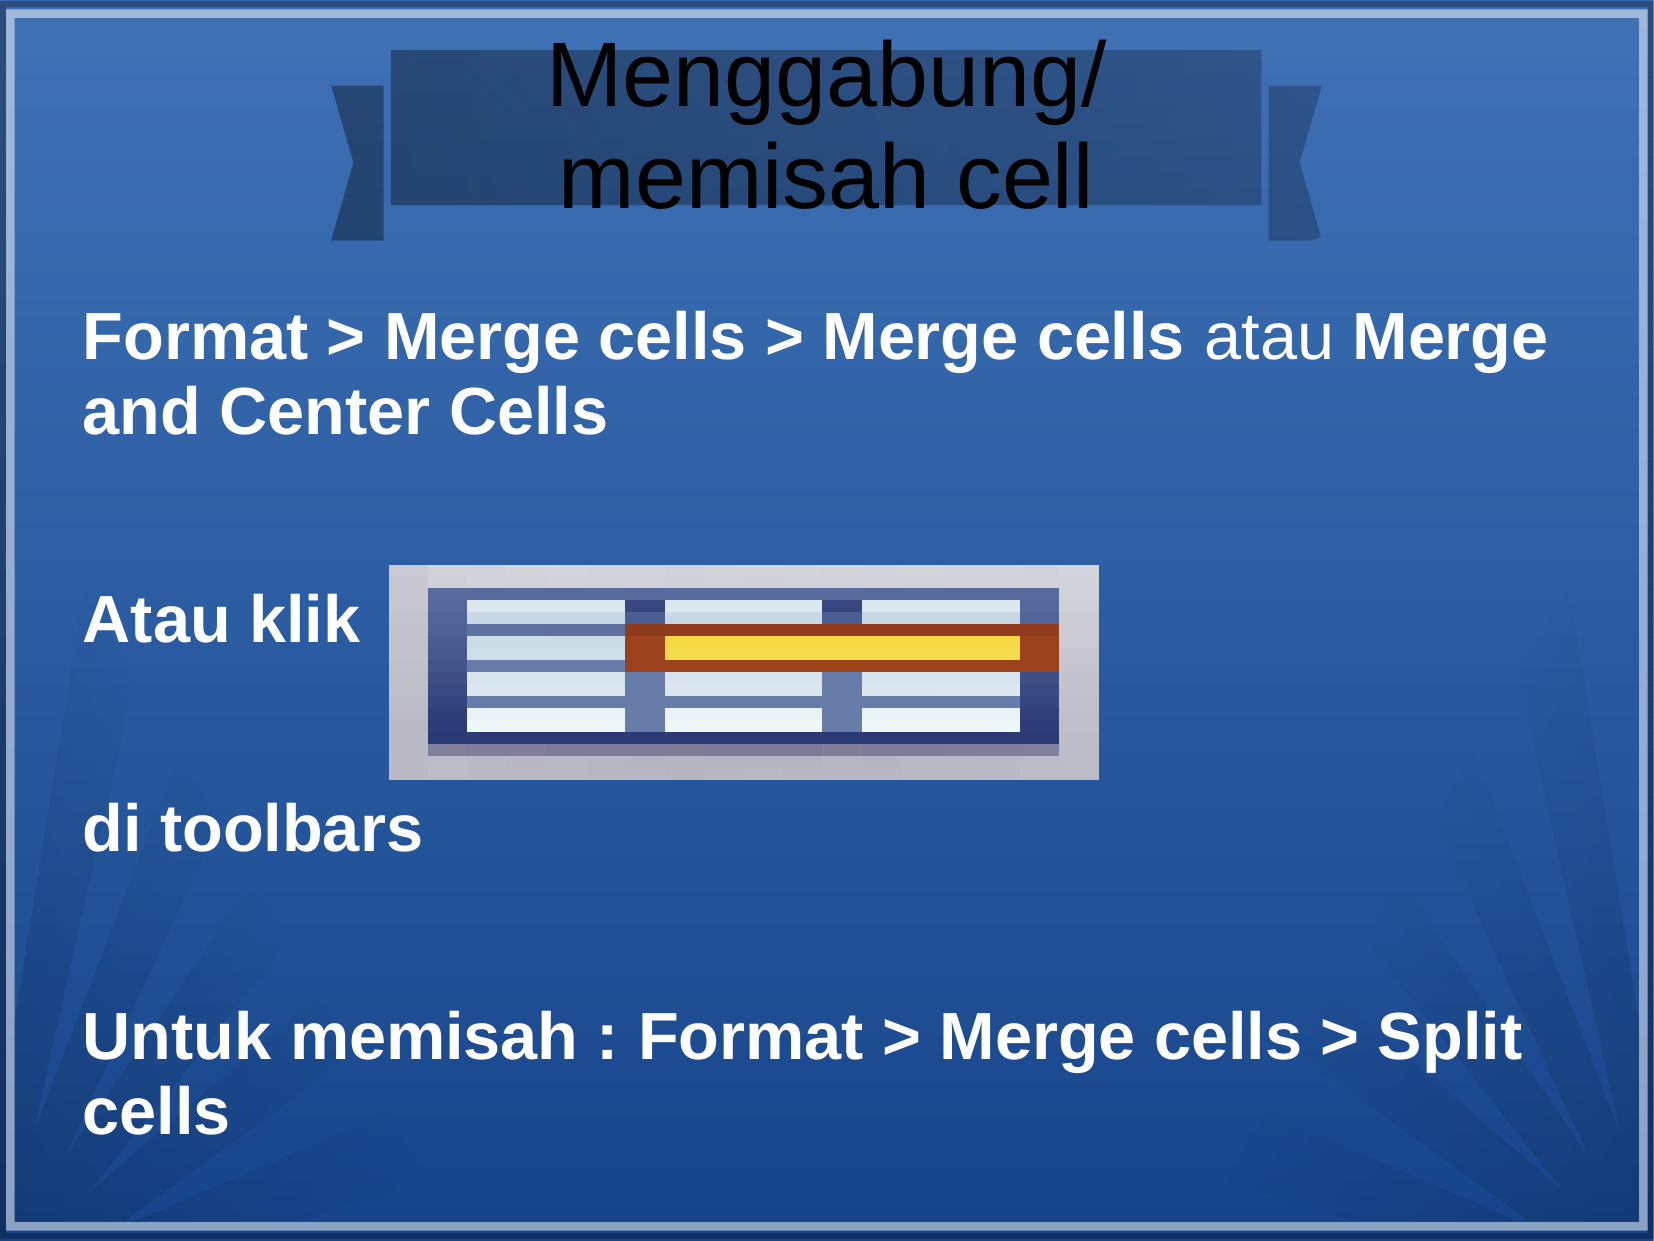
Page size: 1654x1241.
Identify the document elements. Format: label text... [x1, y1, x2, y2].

title Menggabung/ memisah cell [389, 23, 1264, 229]
list Format > Merge cells > Merge cells atau Merge and Center Cells Atau klik di toolbars Untuk memisah : Format > Merge cells > Split cells [82, 299, 1571, 1241]
picture [389, 565, 1099, 780]
